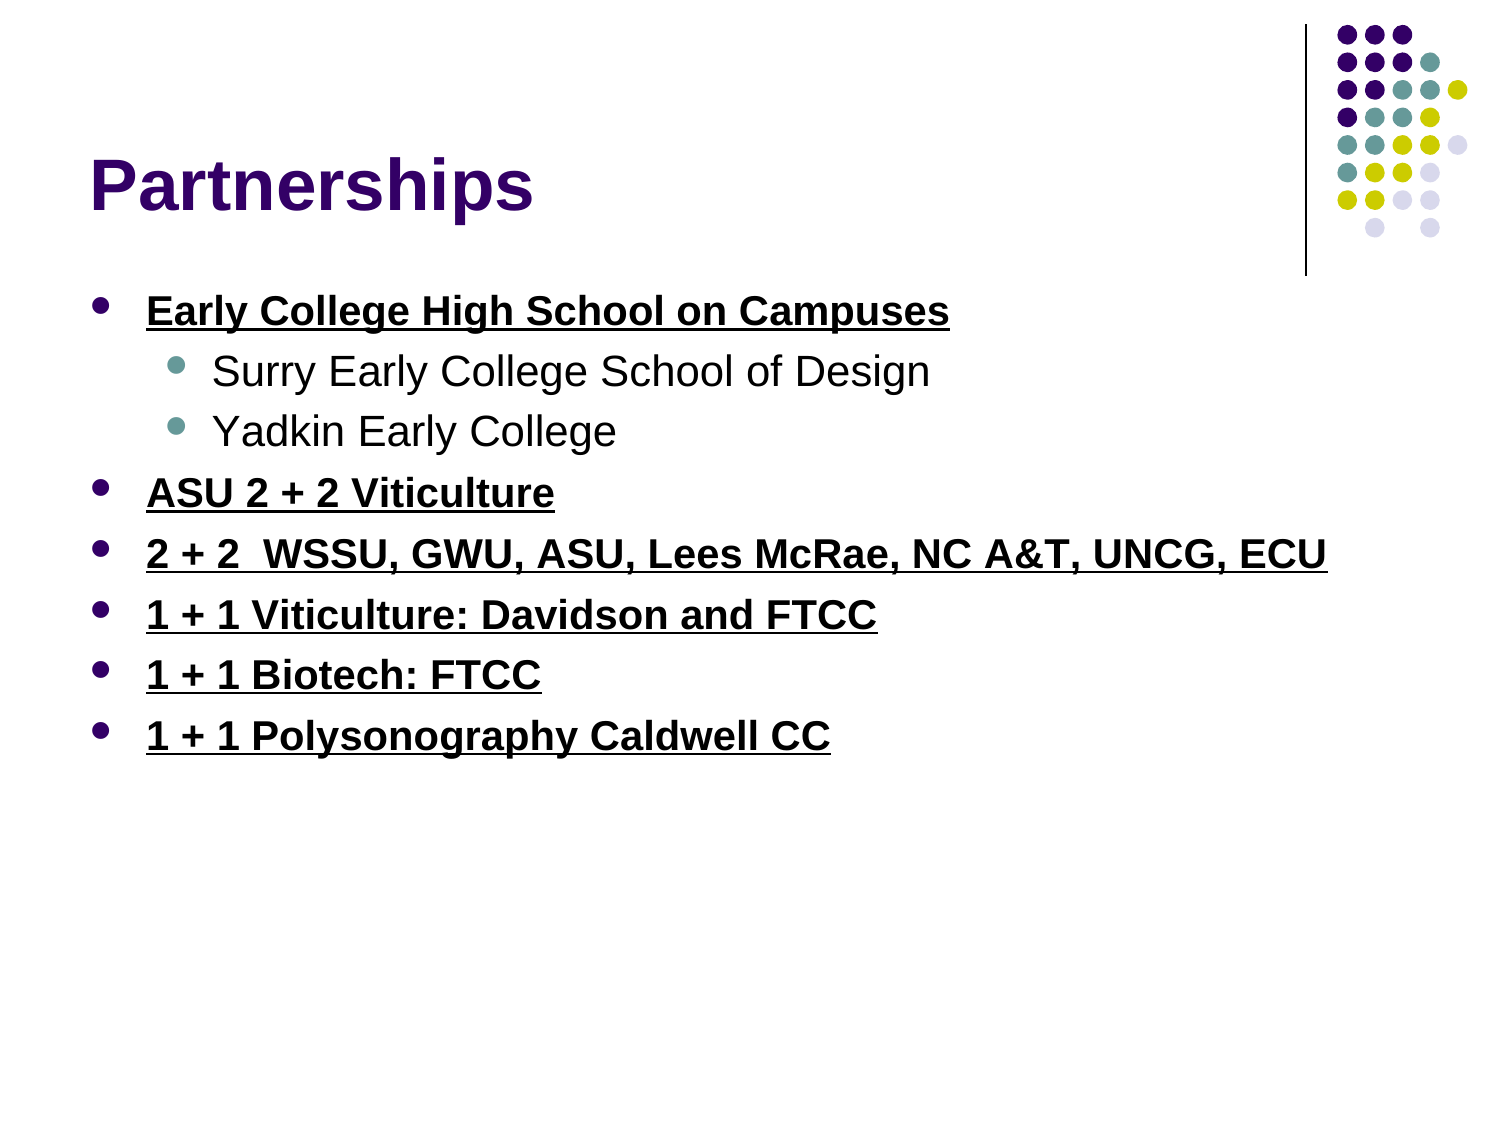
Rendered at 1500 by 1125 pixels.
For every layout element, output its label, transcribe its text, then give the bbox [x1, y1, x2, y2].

title Partnerships [74, 20, 1313, 233]
list Early College High School on Campuses Surry Early College School of Design Yadkin Early College ASU 2 + 2 Viticulture 2 + 2 WSSU, GWU, ASU, Lees McRae, NC A&T, UNCG, ECU 1 + 1 Viticulture: Davidson and FTCC 1 + 1 Biotech: FTCC 1 + 1 Polysonography Caldwell CC [75, 282, 1426, 1006]
